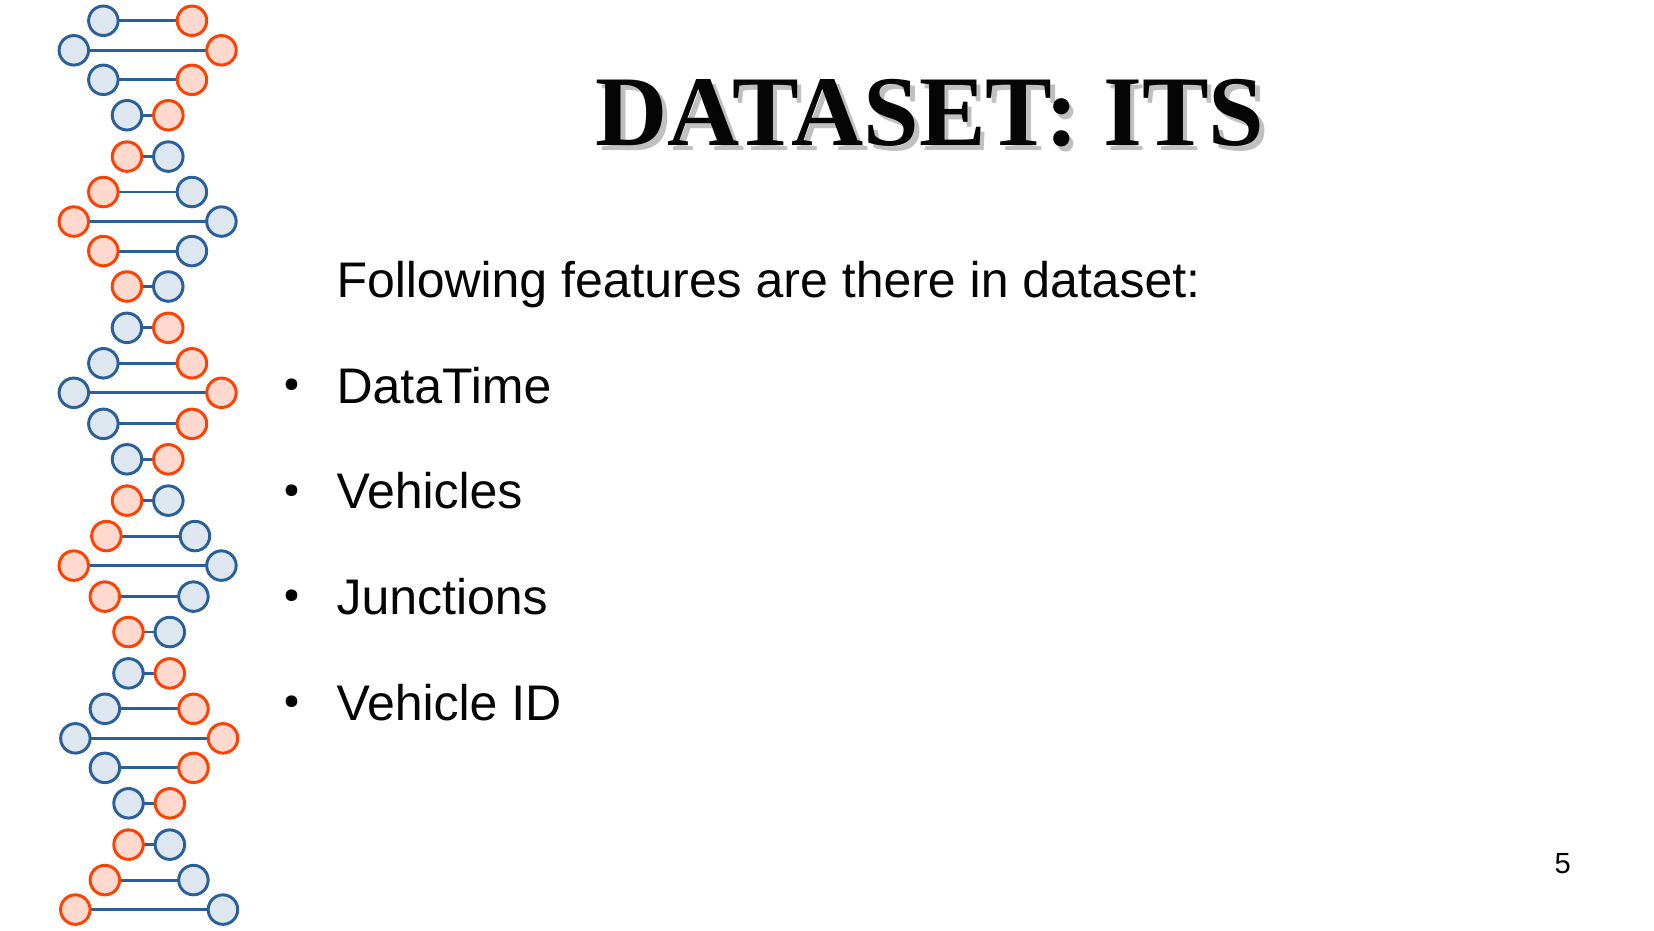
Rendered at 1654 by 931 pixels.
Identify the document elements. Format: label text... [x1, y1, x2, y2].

title DATASET: ITS [265, 35, 1595, 189]
list Following features are there in dataset: DataTime Vehicles Junctions Vehicle ID [265, 224, 1595, 764]
